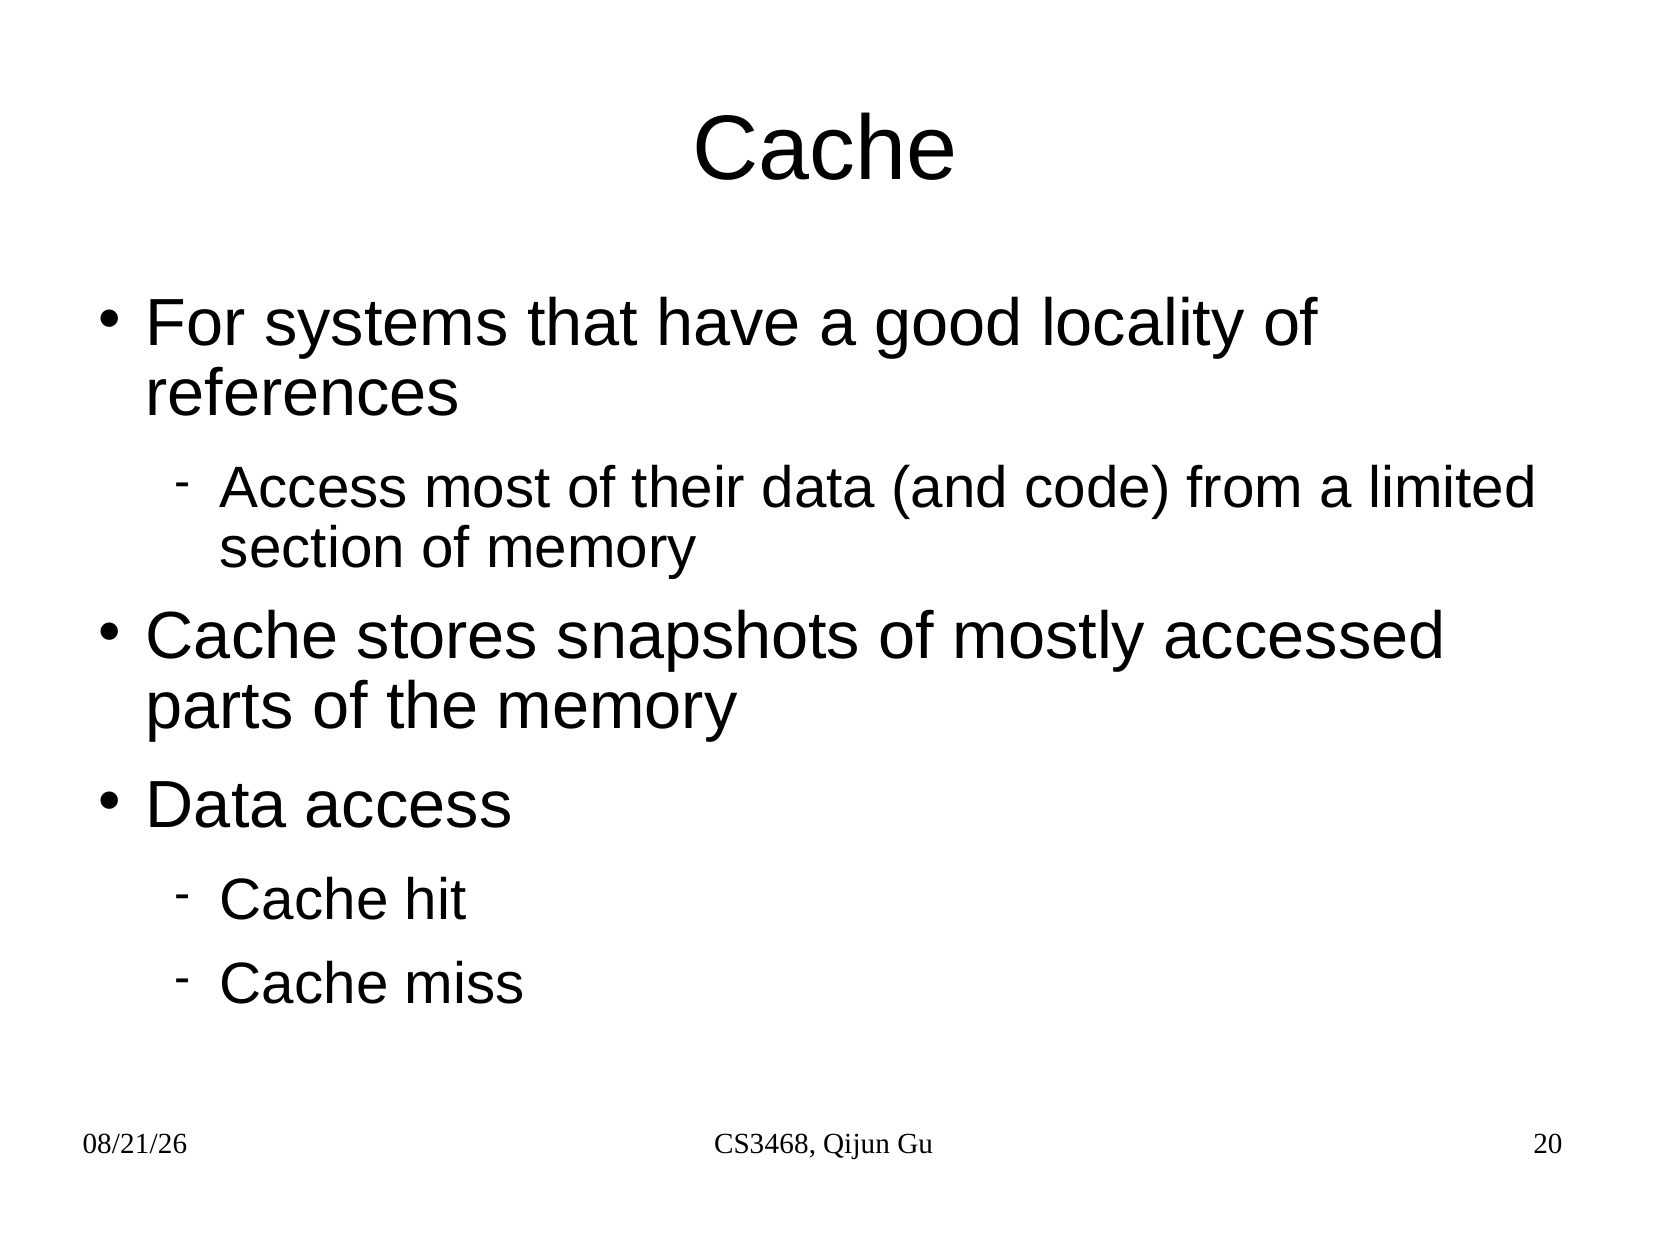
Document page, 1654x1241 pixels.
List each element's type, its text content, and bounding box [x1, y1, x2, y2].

title Cache [82, 56, 1568, 246]
list For systems that have a good locality of references Access most of their data (and code) from a limited section of memory Cache stores snapshots of mostly accessed parts of the memory Data access Cache hit Cache miss [82, 290, 1568, 1091]
